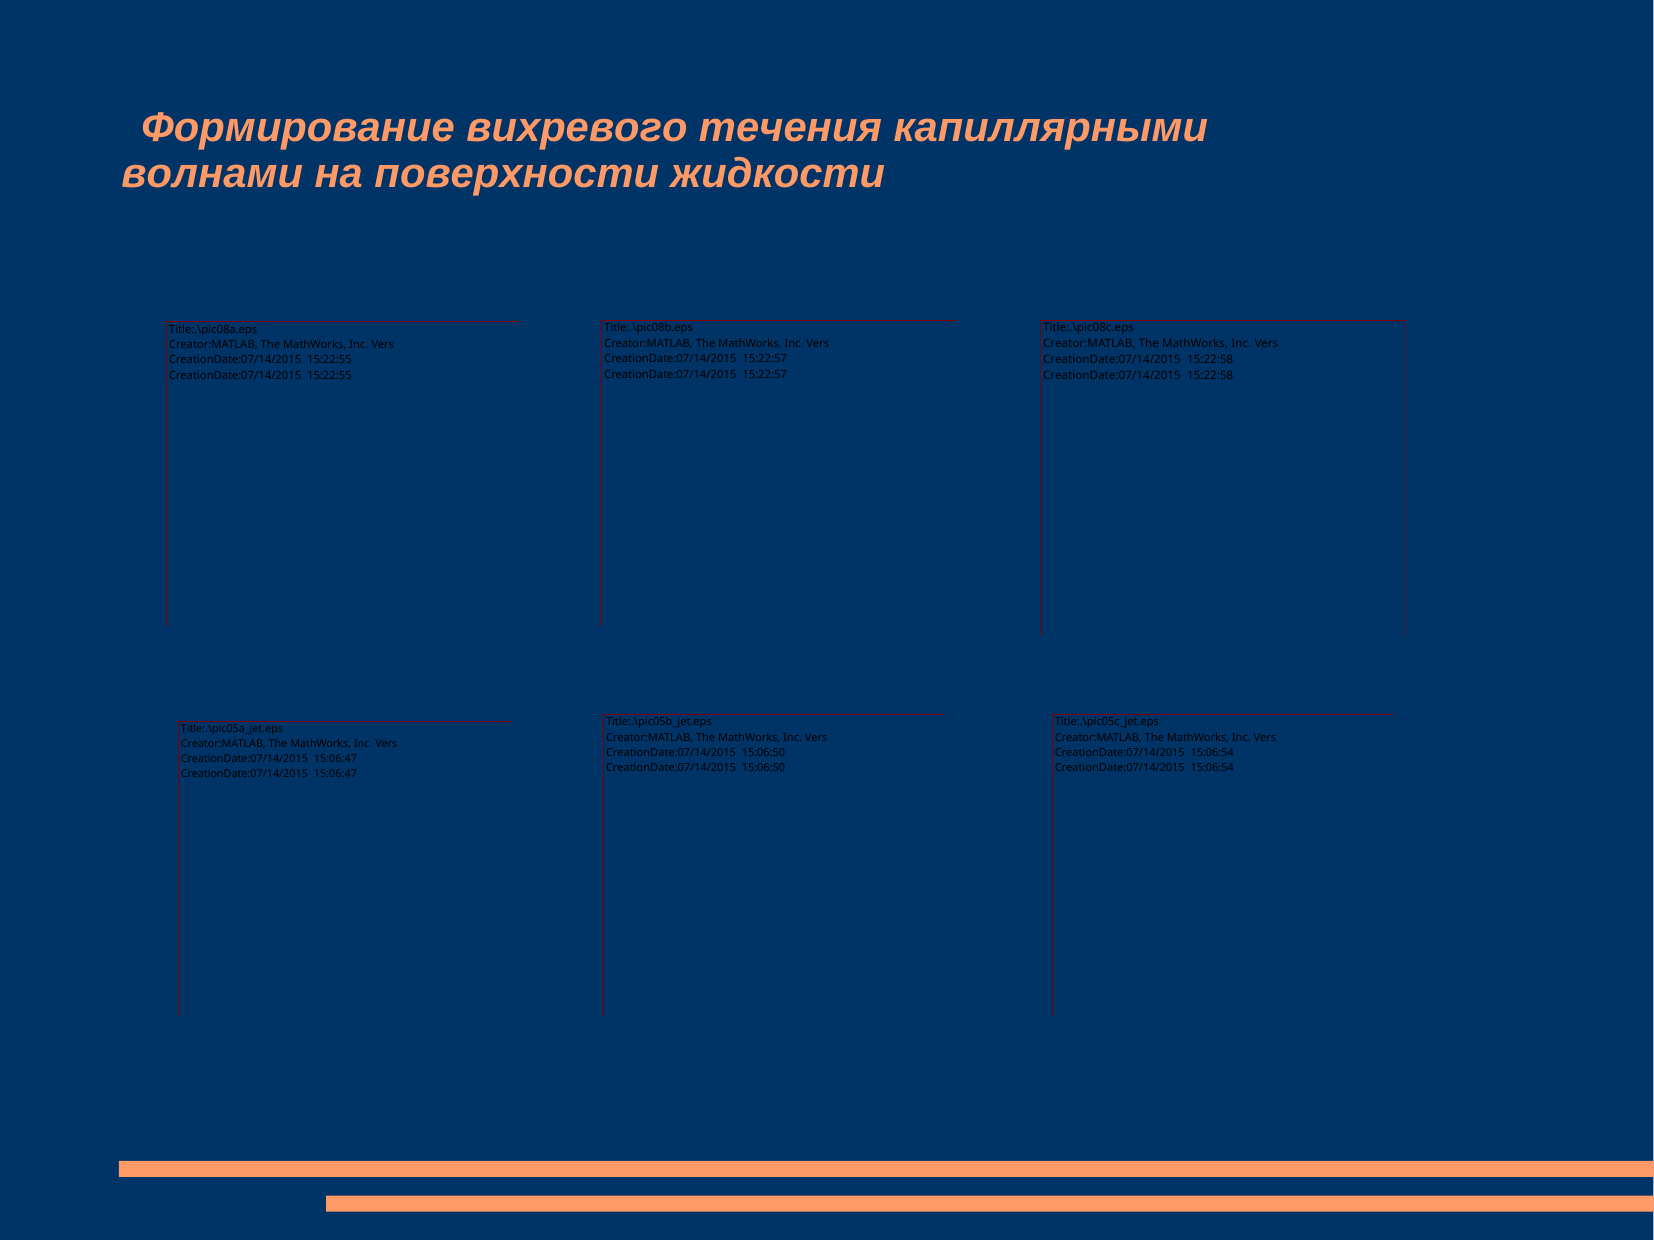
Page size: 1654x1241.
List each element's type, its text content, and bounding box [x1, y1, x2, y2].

picture [1039, 318, 1406, 635]
title Формирование вихревого течения капиллярными волнами на поверхности жидкости [121, 46, 1534, 254]
picture [602, 713, 945, 1016]
picture [177, 720, 512, 1016]
picture [600, 318, 957, 626]
picture [165, 320, 520, 626]
picture [1051, 713, 1394, 1016]
